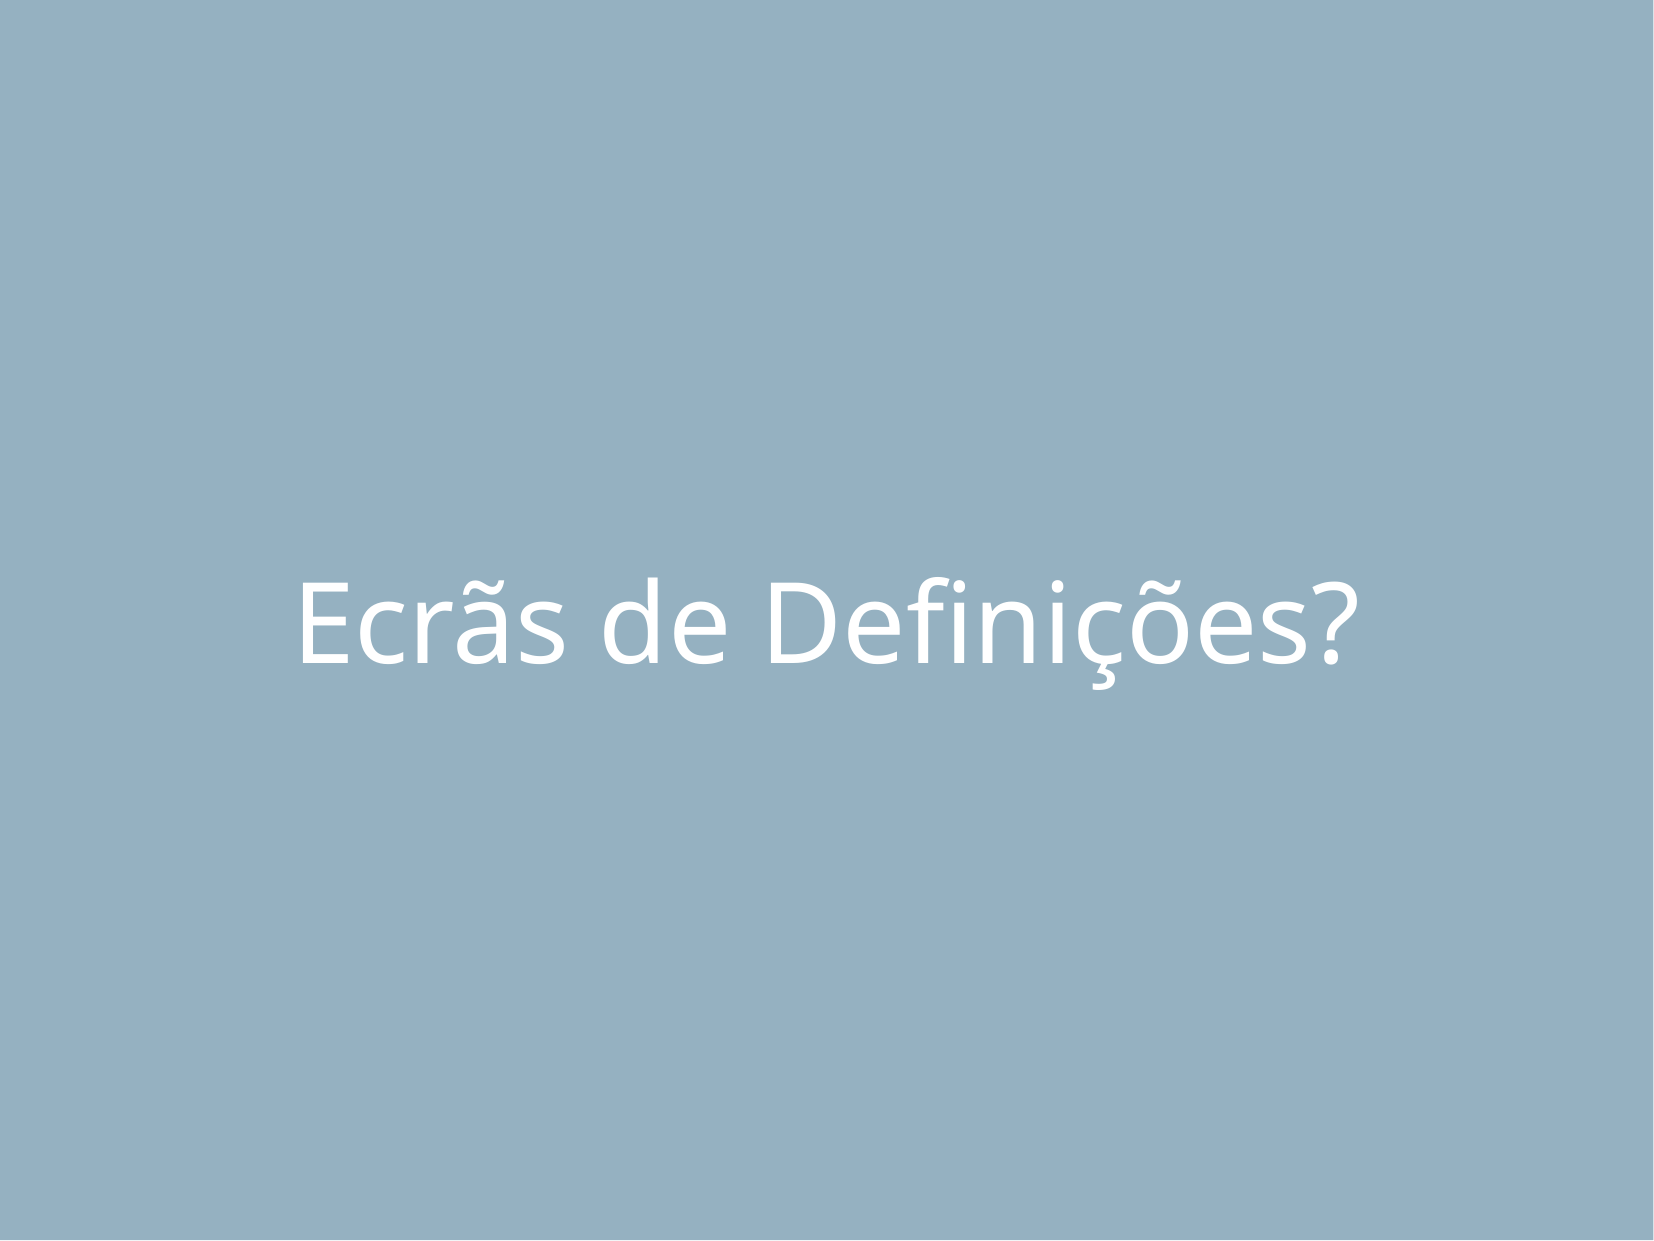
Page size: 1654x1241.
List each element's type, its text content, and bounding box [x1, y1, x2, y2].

text_box Ecrãs de Definições? [0, 0, 1654, 1241]
